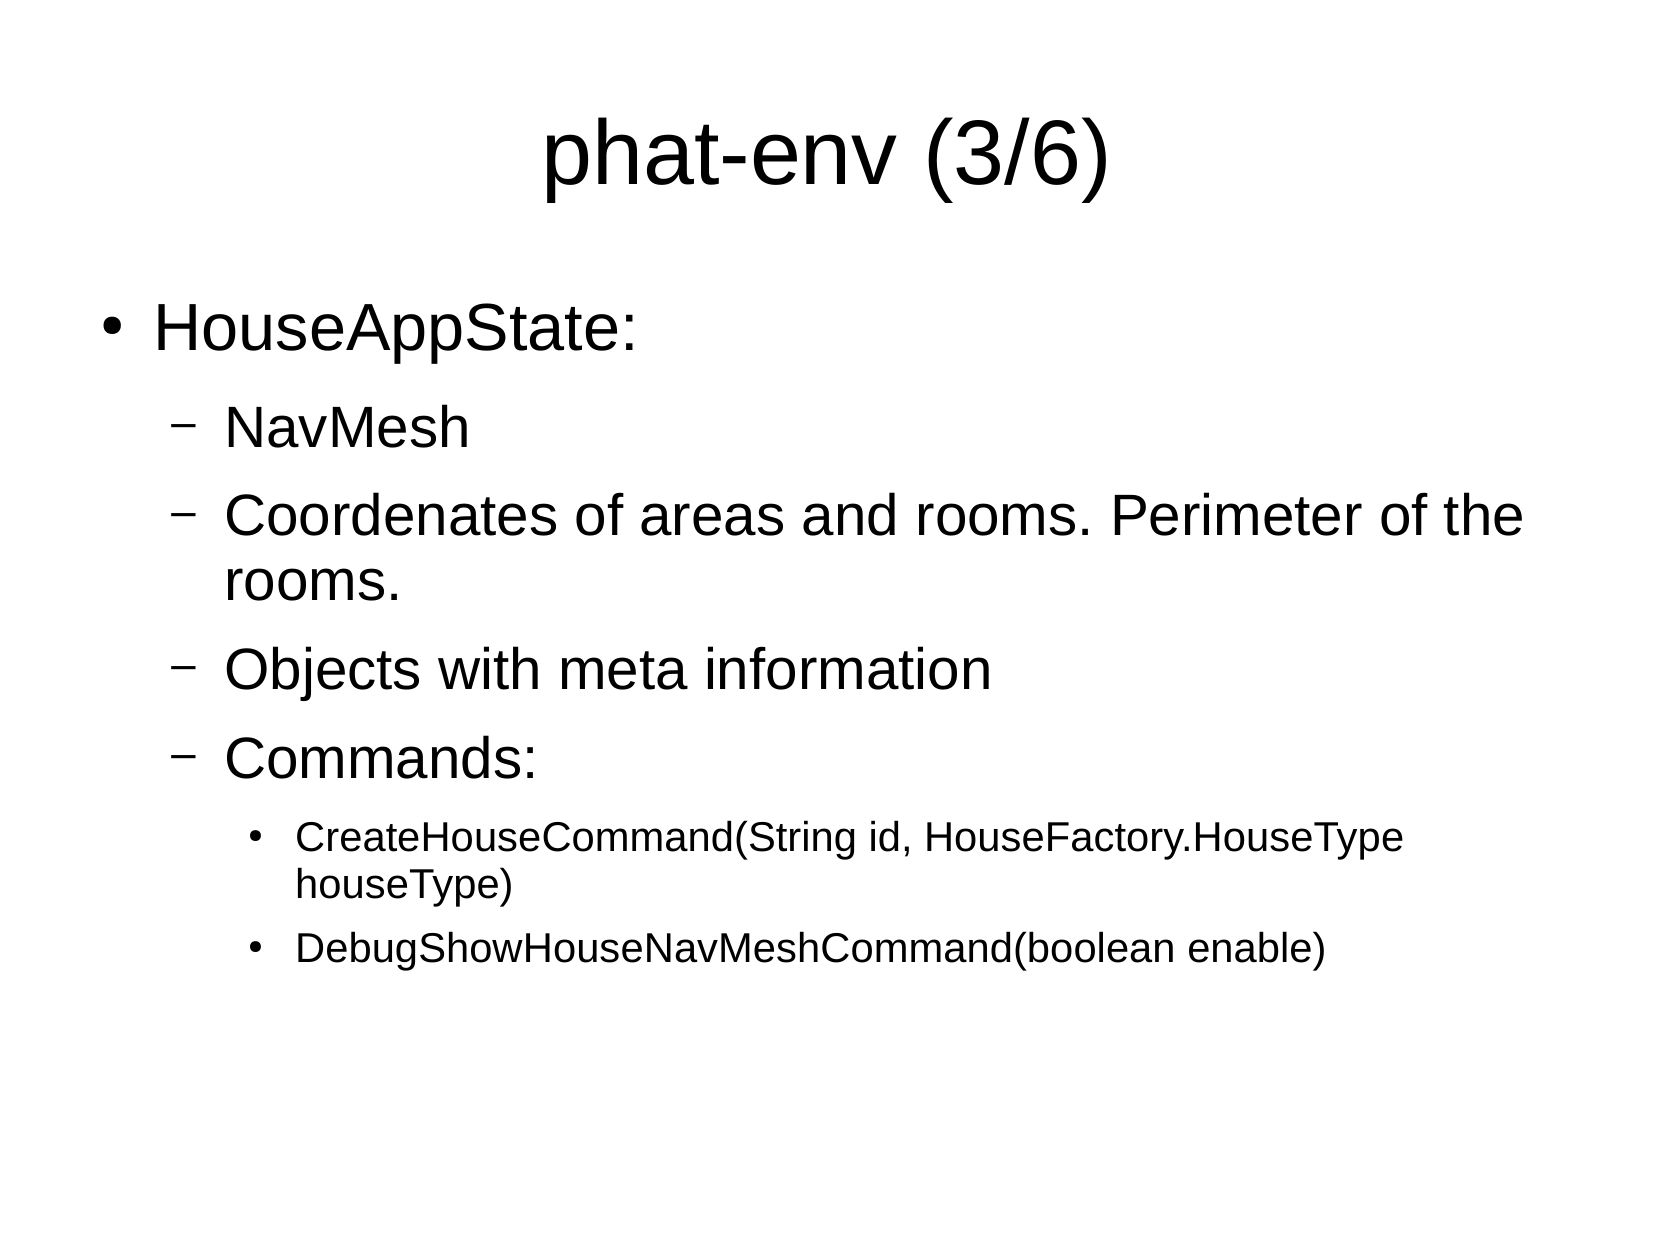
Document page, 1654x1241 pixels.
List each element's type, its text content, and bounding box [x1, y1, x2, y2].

title phat-env (3/6) [82, 49, 1571, 257]
list HouseAppState: NavMesh Coordenates of areas and rooms. Perimeter of the rooms. Objects with meta information Commands: CreateHouseCommand(String id, HouseFactory.HouseType houseType) DebugShowHouseNavMeshCommand(boolean enable) [82, 290, 1571, 1010]
